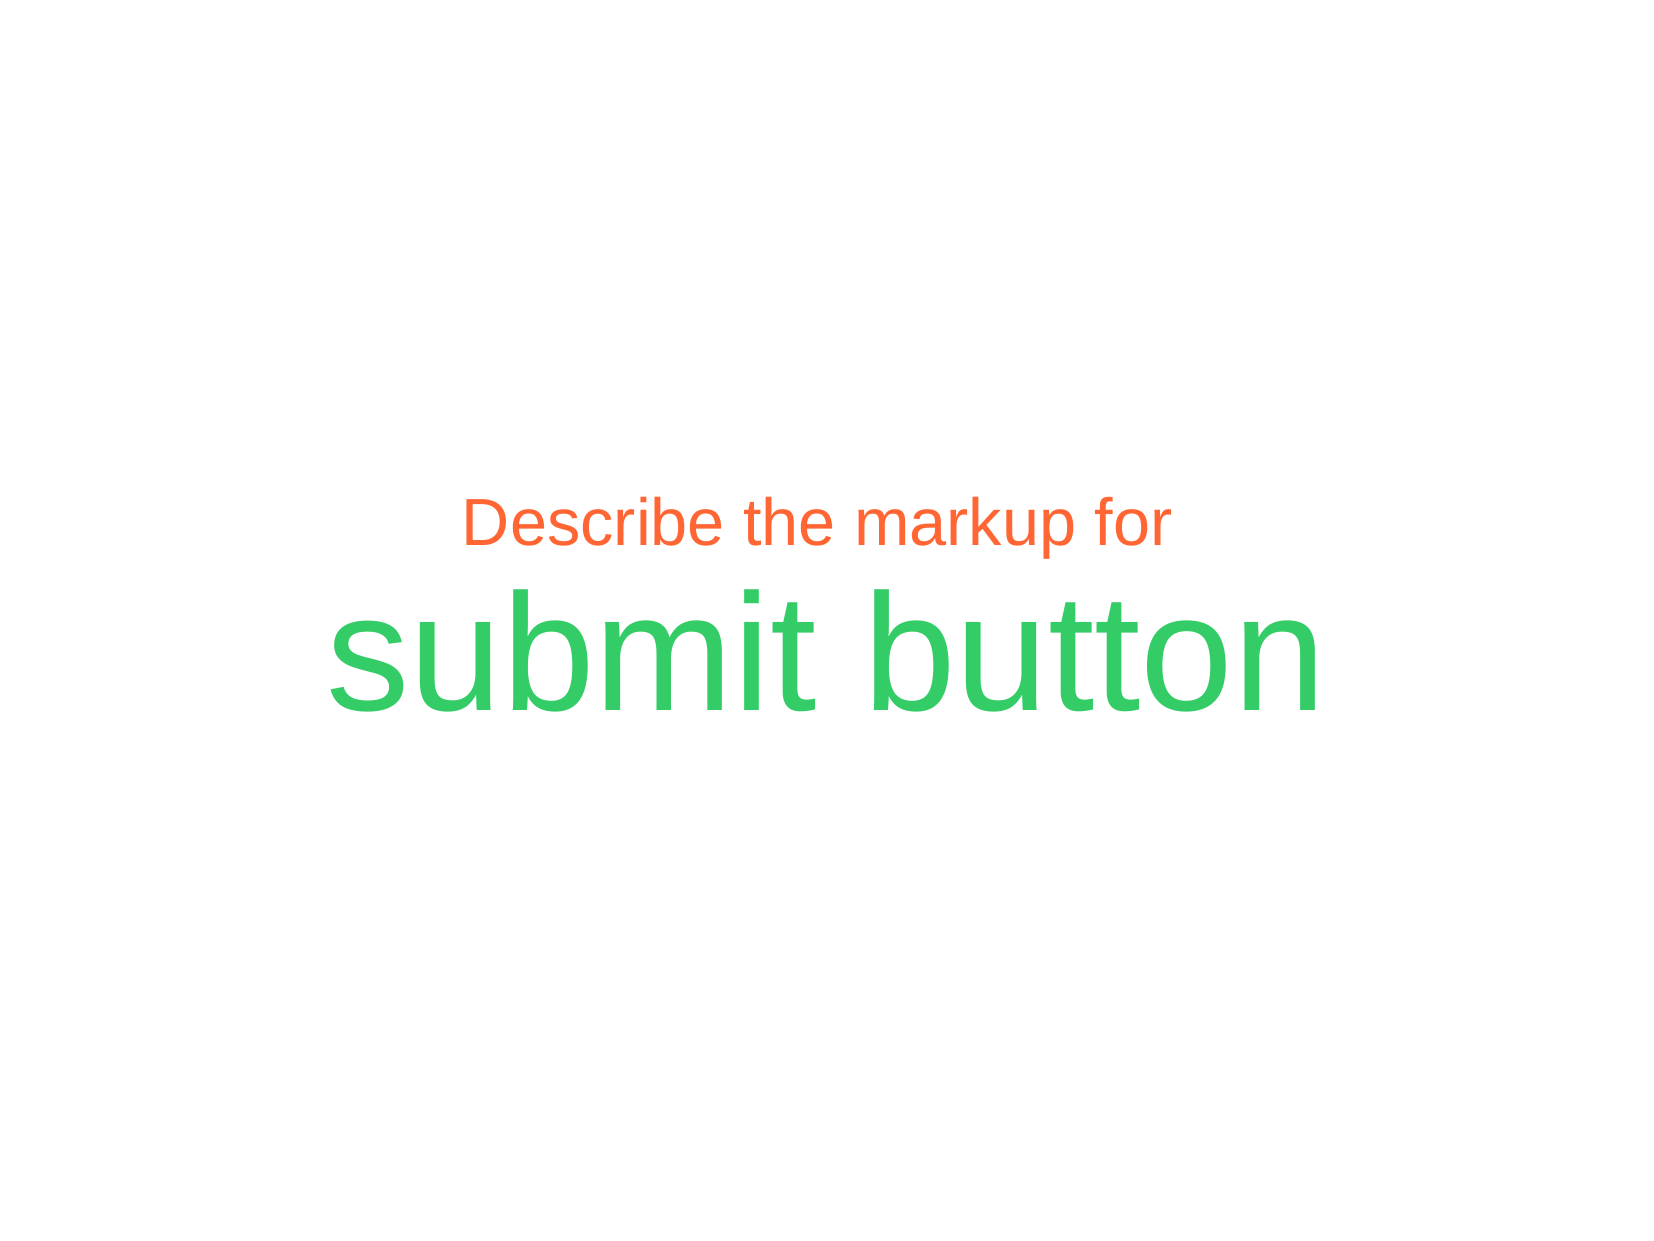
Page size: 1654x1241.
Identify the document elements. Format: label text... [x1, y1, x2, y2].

subtitle Describe the markup for submit button [82, 49, 1571, 1182]
